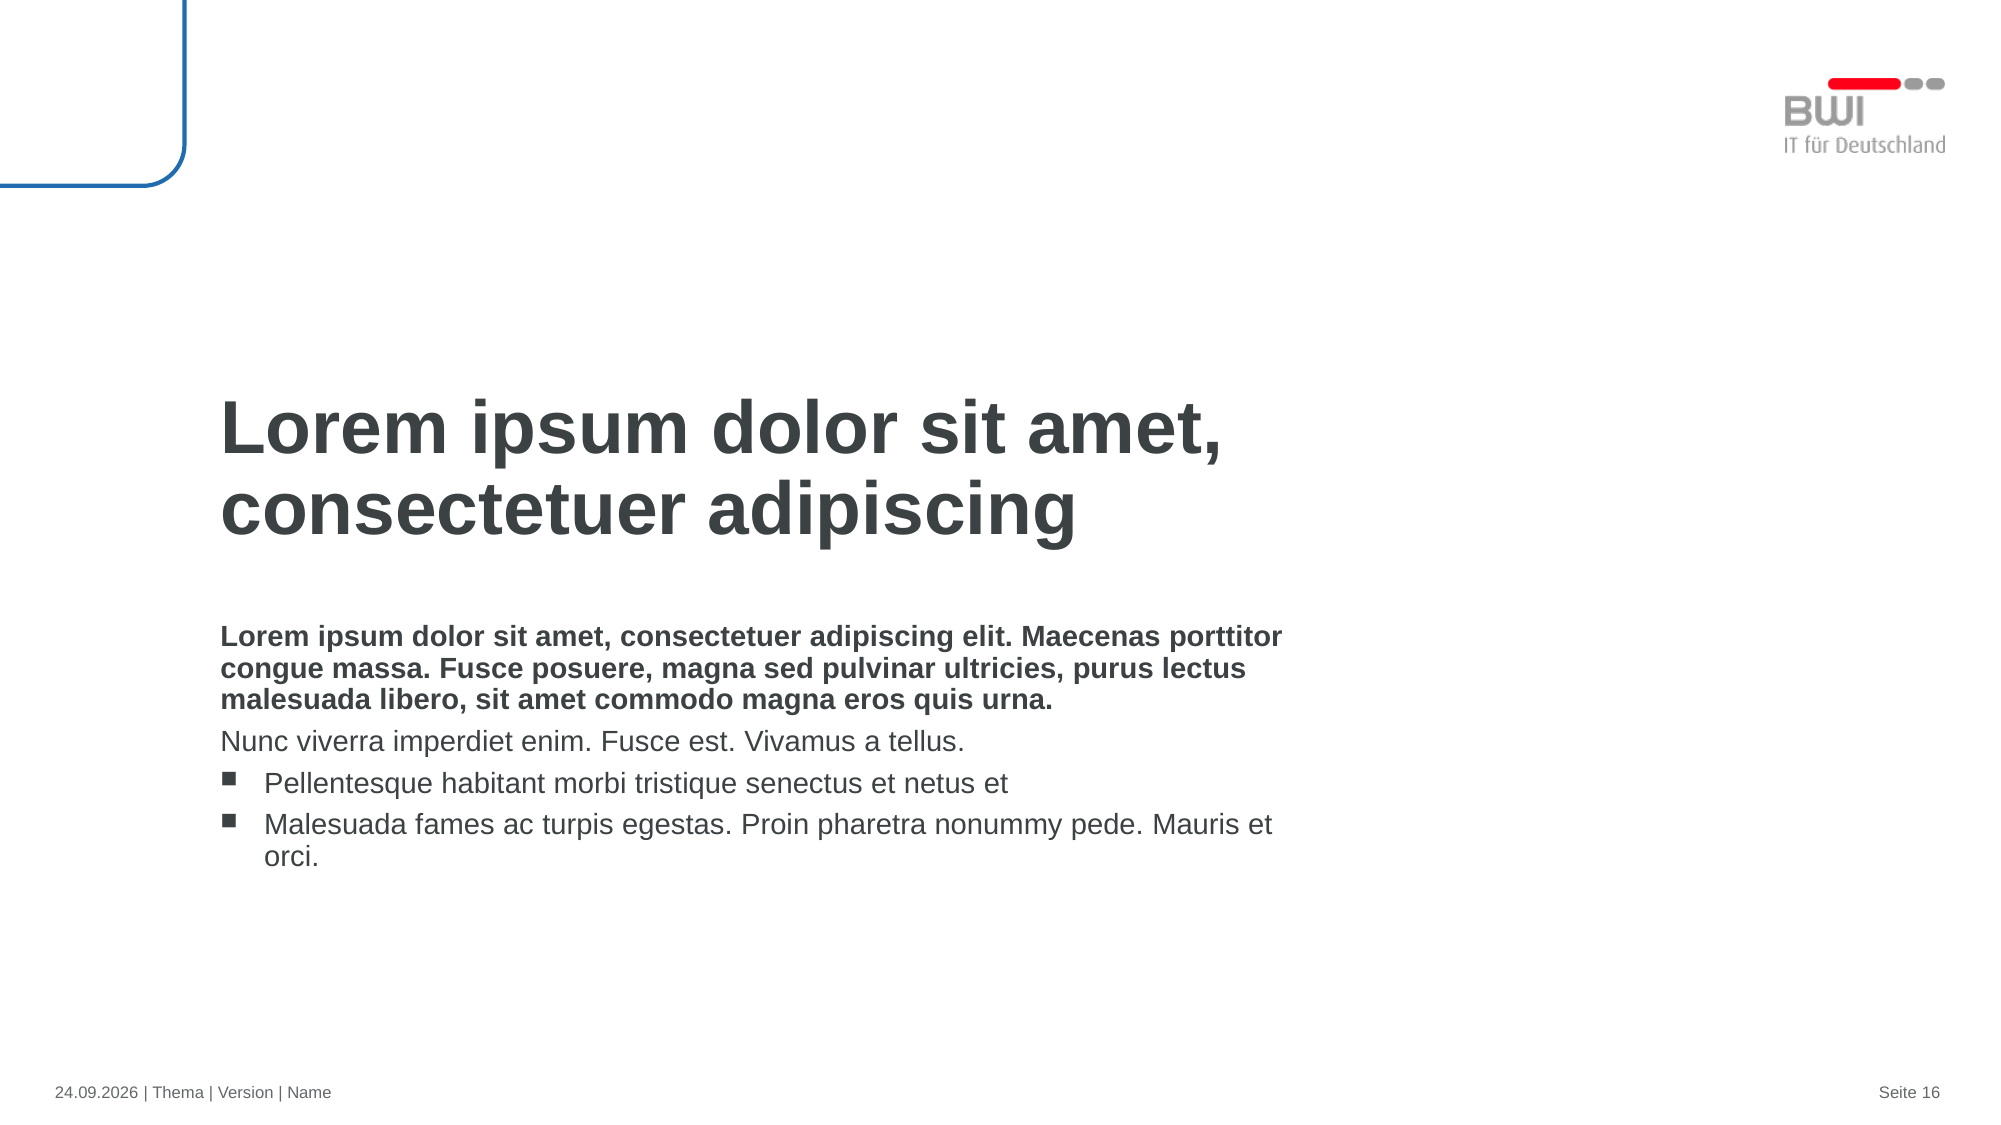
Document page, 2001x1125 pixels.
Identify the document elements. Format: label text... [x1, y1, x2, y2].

picture [1785, 78, 1945, 153]
list Lorem ipsum dolor sit amet, consectetuer adipiscing elit. Maecenas porttitor congue massa. Fusce posuere, magna sed pulvinar ultricies, purus lectus malesuada libero, sit amet commodo magna eros quis urna. Nunc viverra imperdiet enim. Fusce est. Vivamus a tellus. Pellentesque habitant morbi tristique senectus et netus et Malesuada fames ac turpis egestas. Proin pharetra nonummy pede. Mauris et orci. [220, 621, 1390, 882]
title Lorem ipsum dolor sit amet, consectetuer adipiscing [220, 361, 1390, 551]
slide_number Seite <number> [1820, 1079, 1945, 1104]
